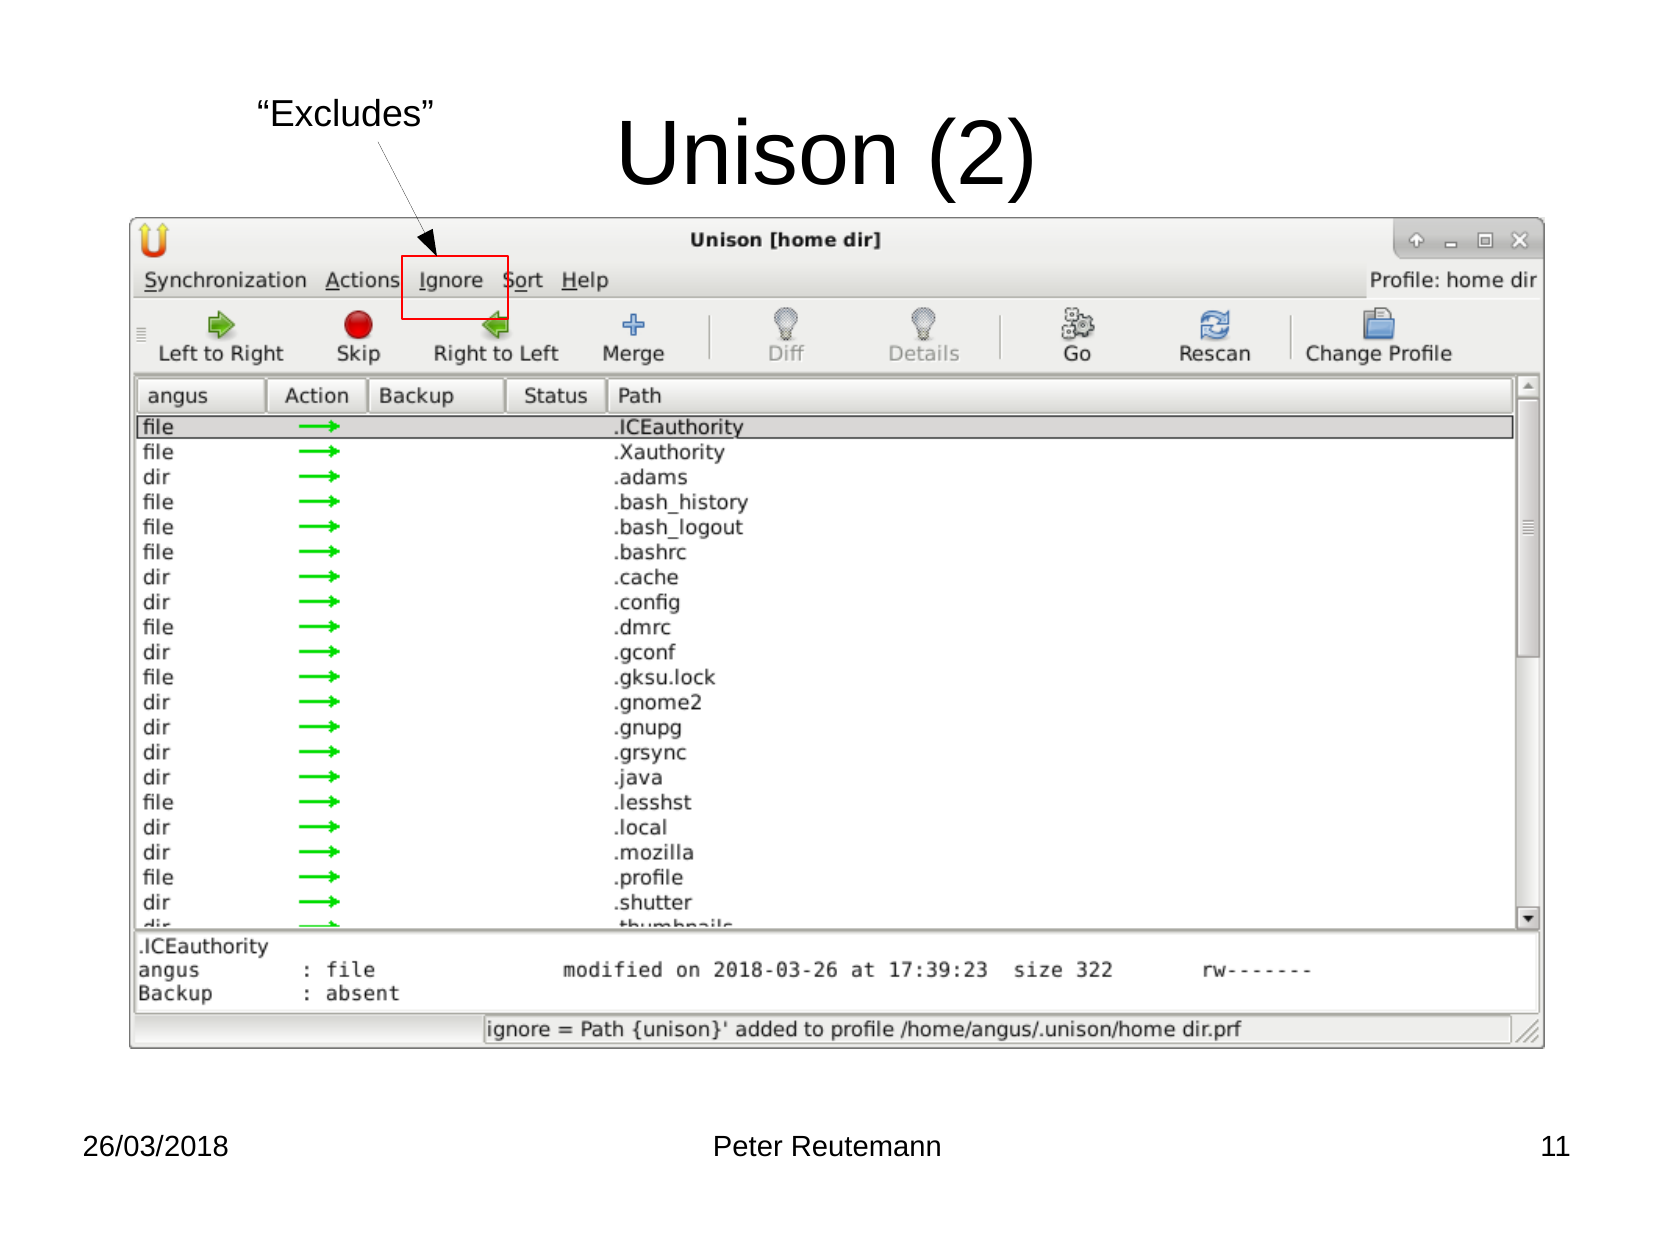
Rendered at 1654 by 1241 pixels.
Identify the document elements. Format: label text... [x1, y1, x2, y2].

picture [129, 217, 1545, 1049]
picture [403, 257, 507, 318]
text_box “Excludes” [242, 84, 449, 142]
title Unison (2) [82, 49, 1571, 257]
